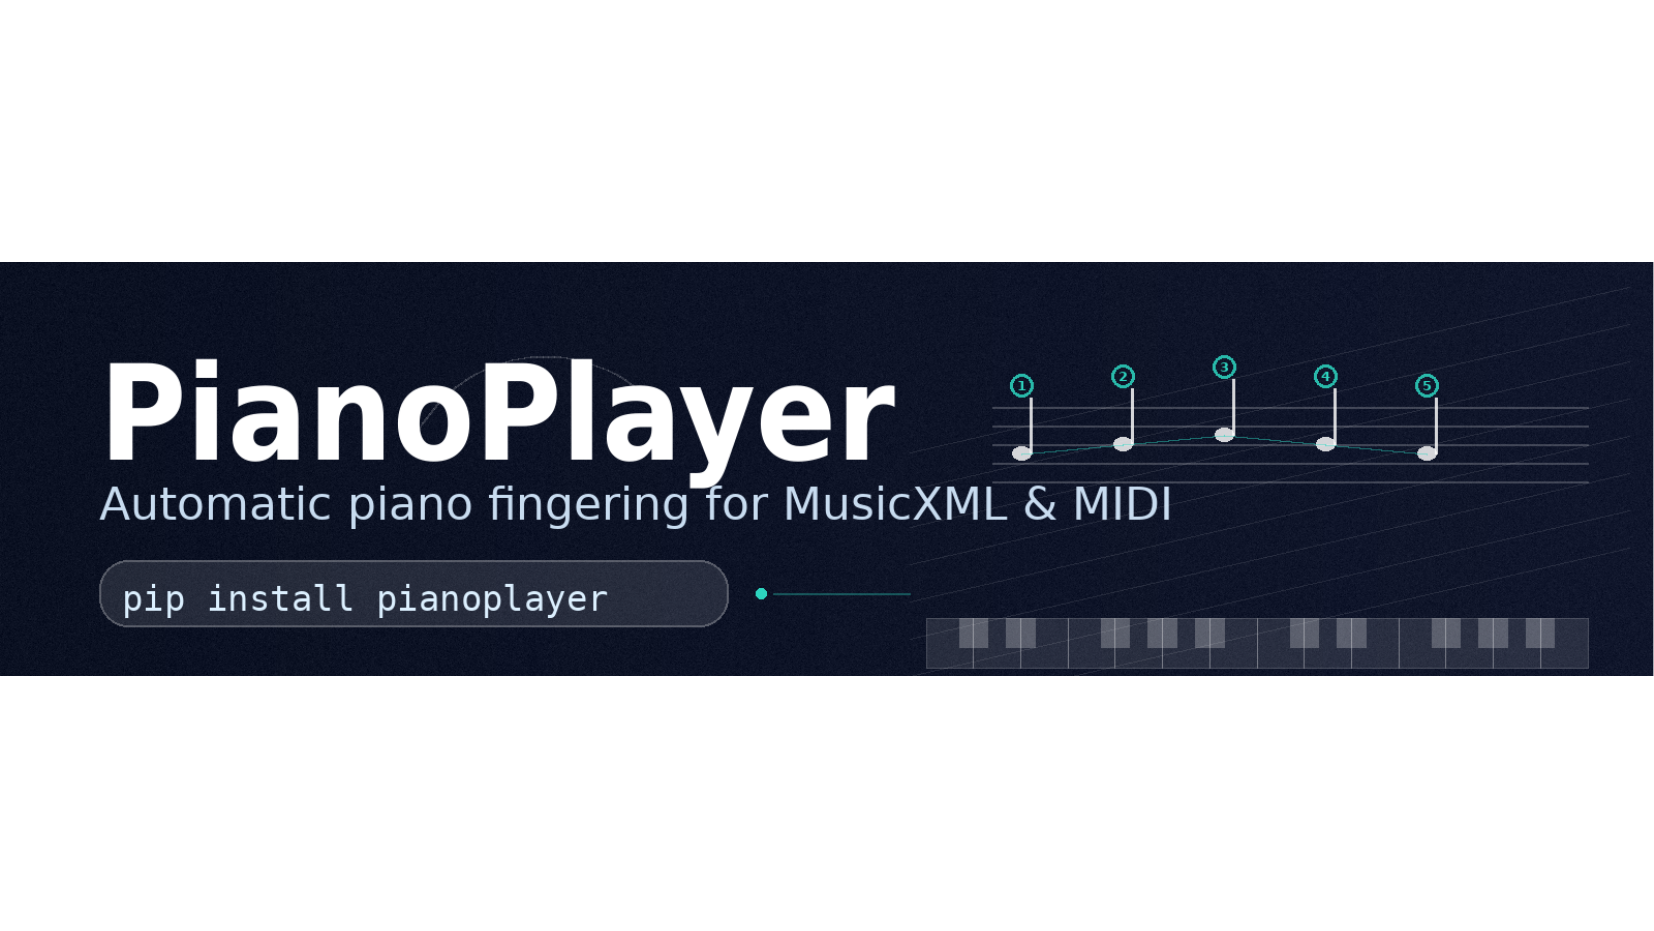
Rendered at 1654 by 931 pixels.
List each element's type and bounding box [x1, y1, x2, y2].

picture [0, 262, 1654, 676]
